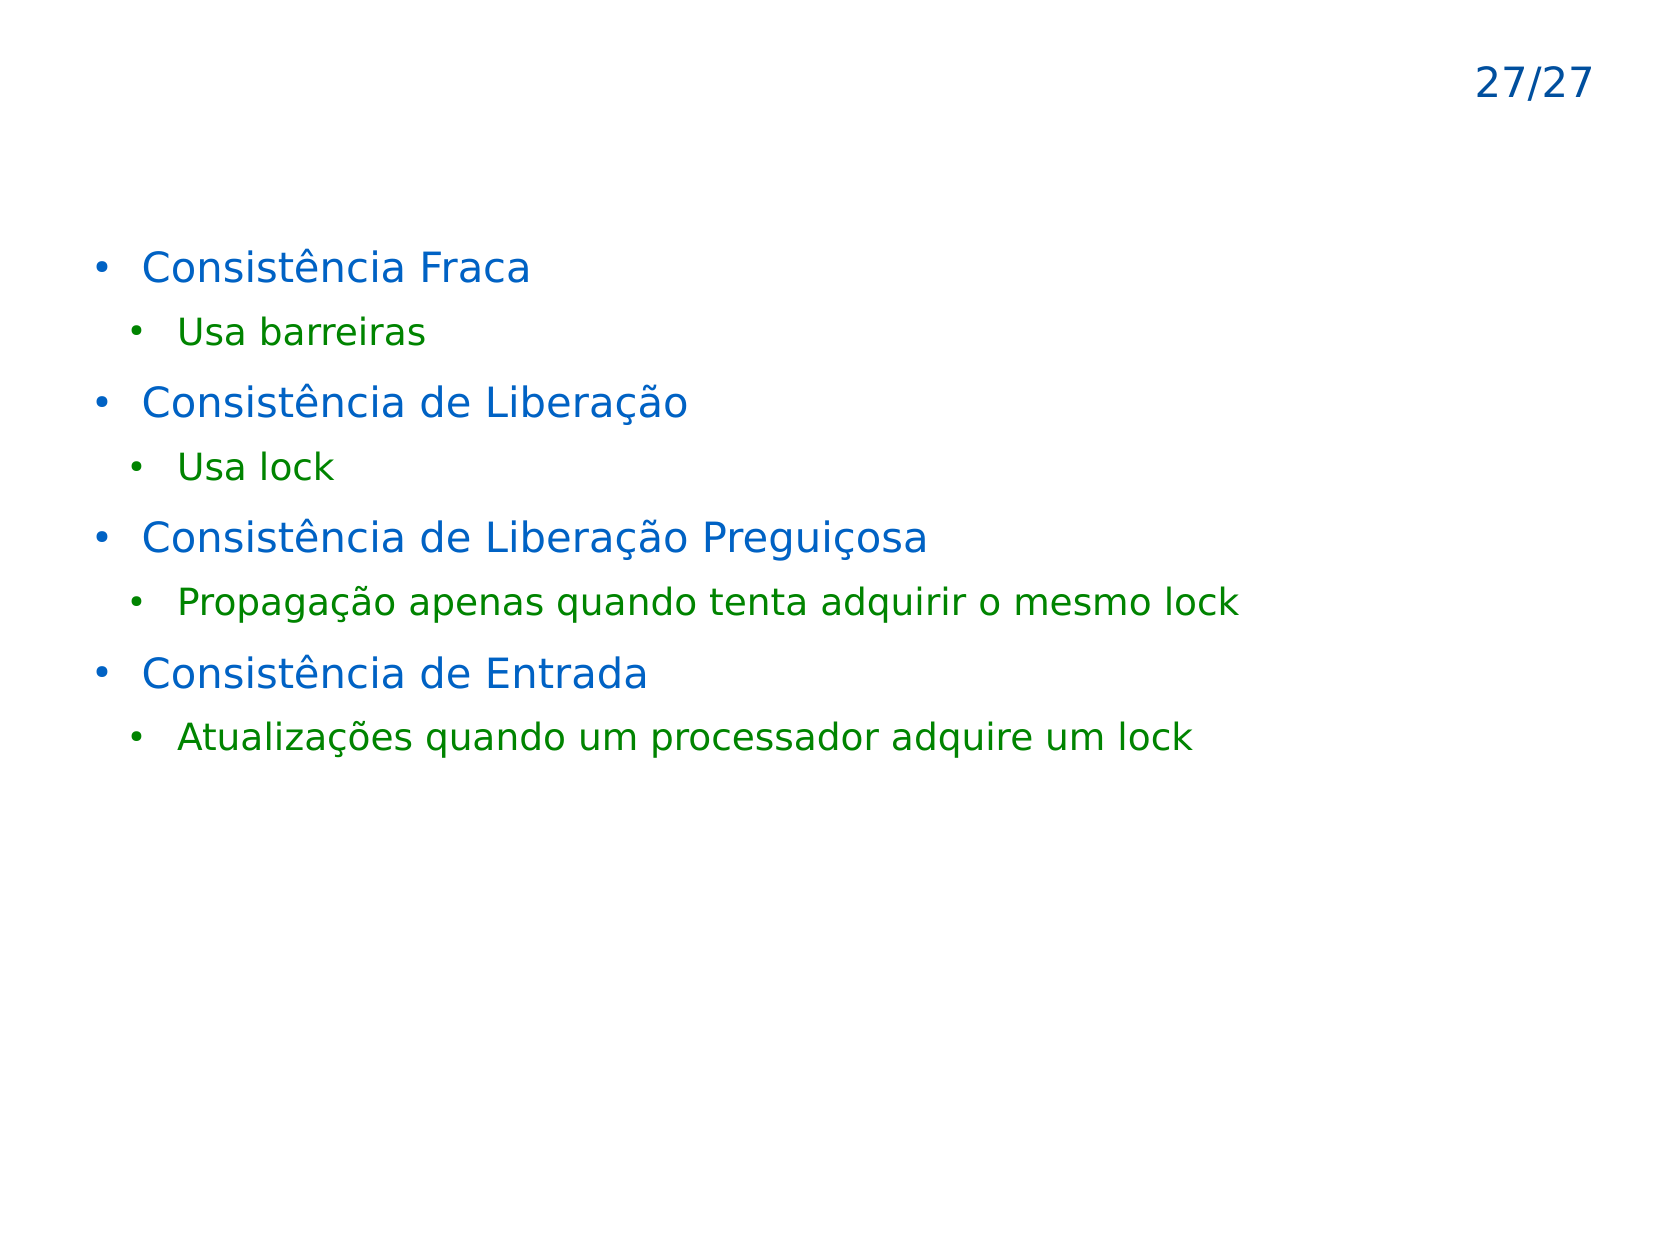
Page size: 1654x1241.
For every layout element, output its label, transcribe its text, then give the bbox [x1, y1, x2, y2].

list Consistência Fraca Usa barreiras Consistência de Liberação Usa lock Consistência de Liberação Preguiçosa Propagação apenas quando tenta adquirir o mesmo lock Consistência de Entrada Atualizações quando um processador adquire um lock [59, 236, 1595, 1211]
